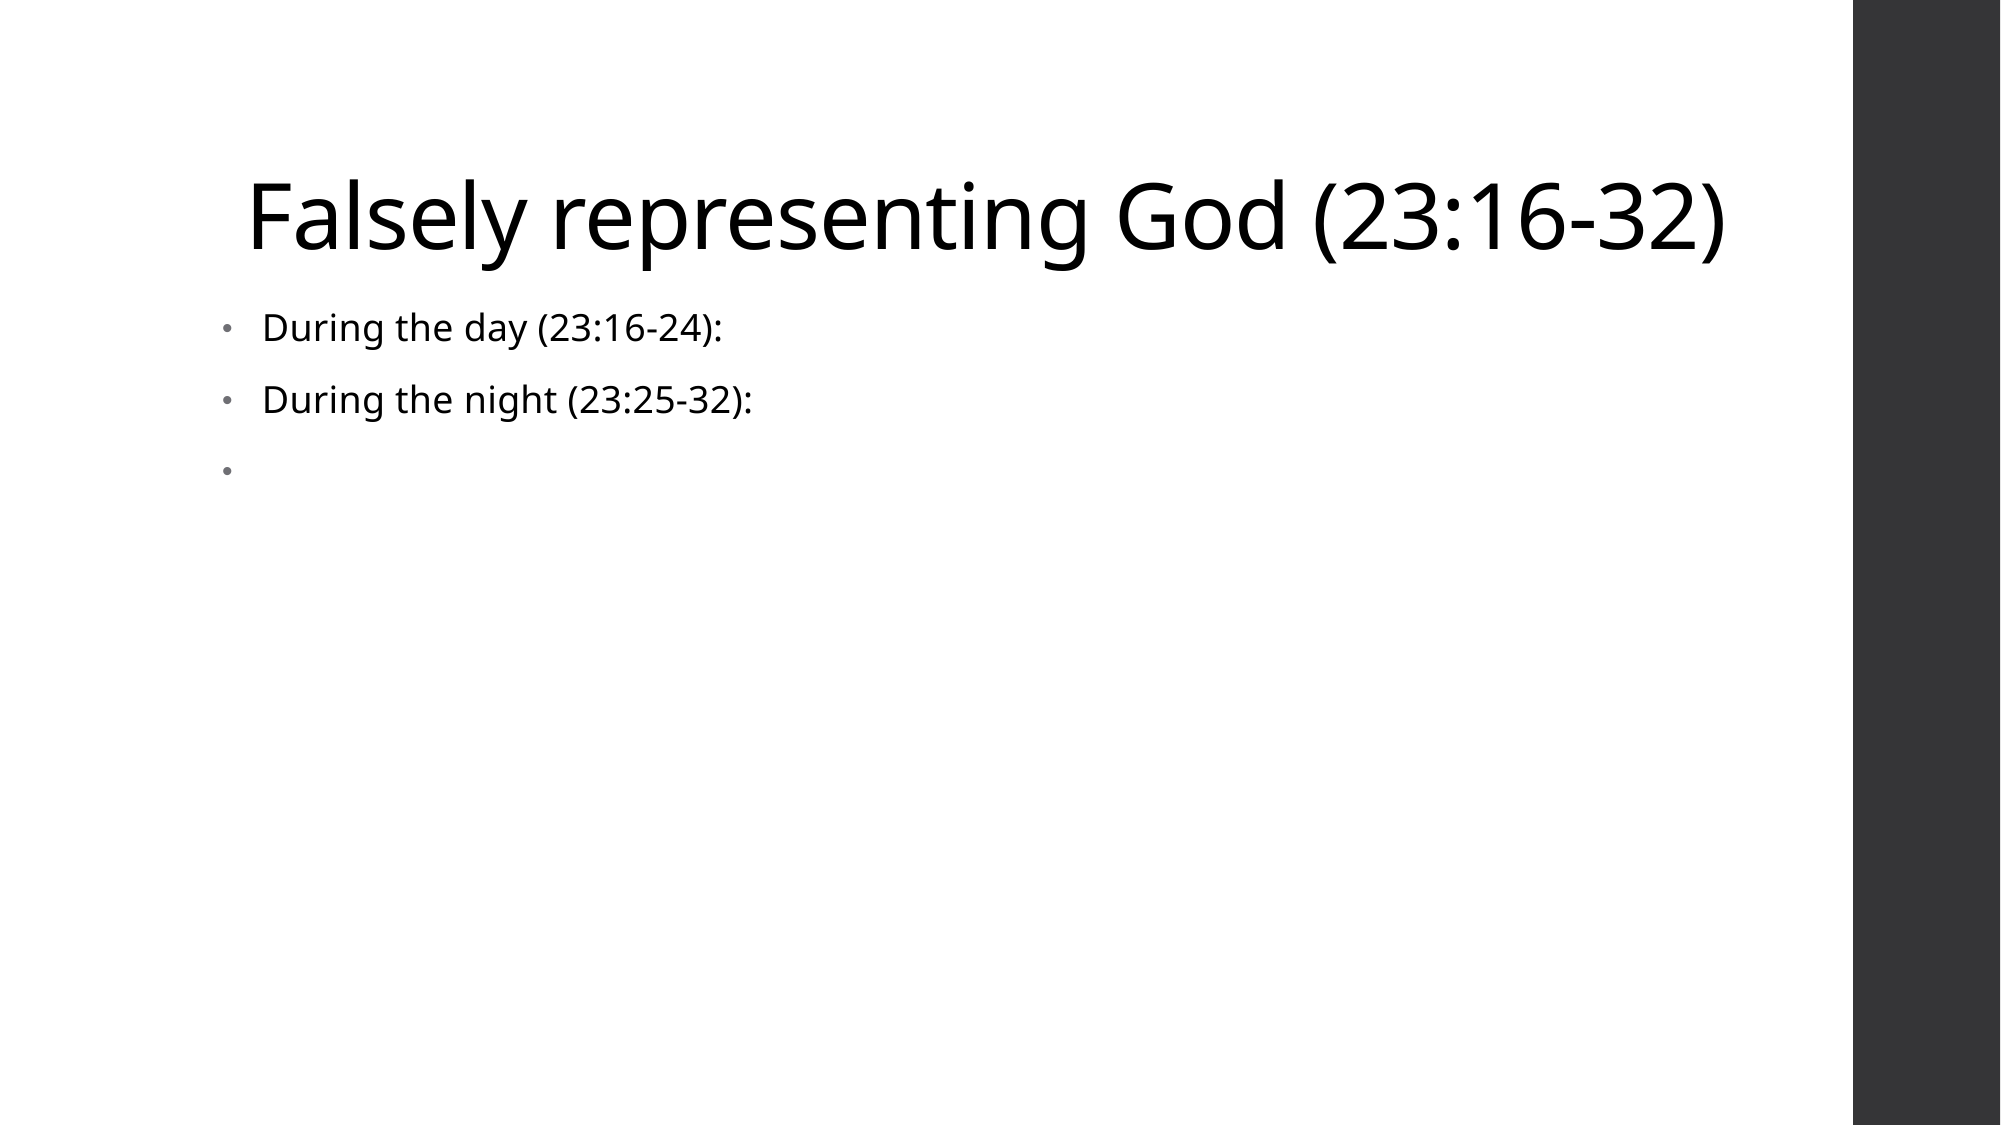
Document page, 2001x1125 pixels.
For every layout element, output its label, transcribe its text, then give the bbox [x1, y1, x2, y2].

list During the day (23:16-24): During the night (23:25-32): [206, 299, 1617, 1014]
title Falsely representing God (23:16-32) [206, 60, 1797, 278]
